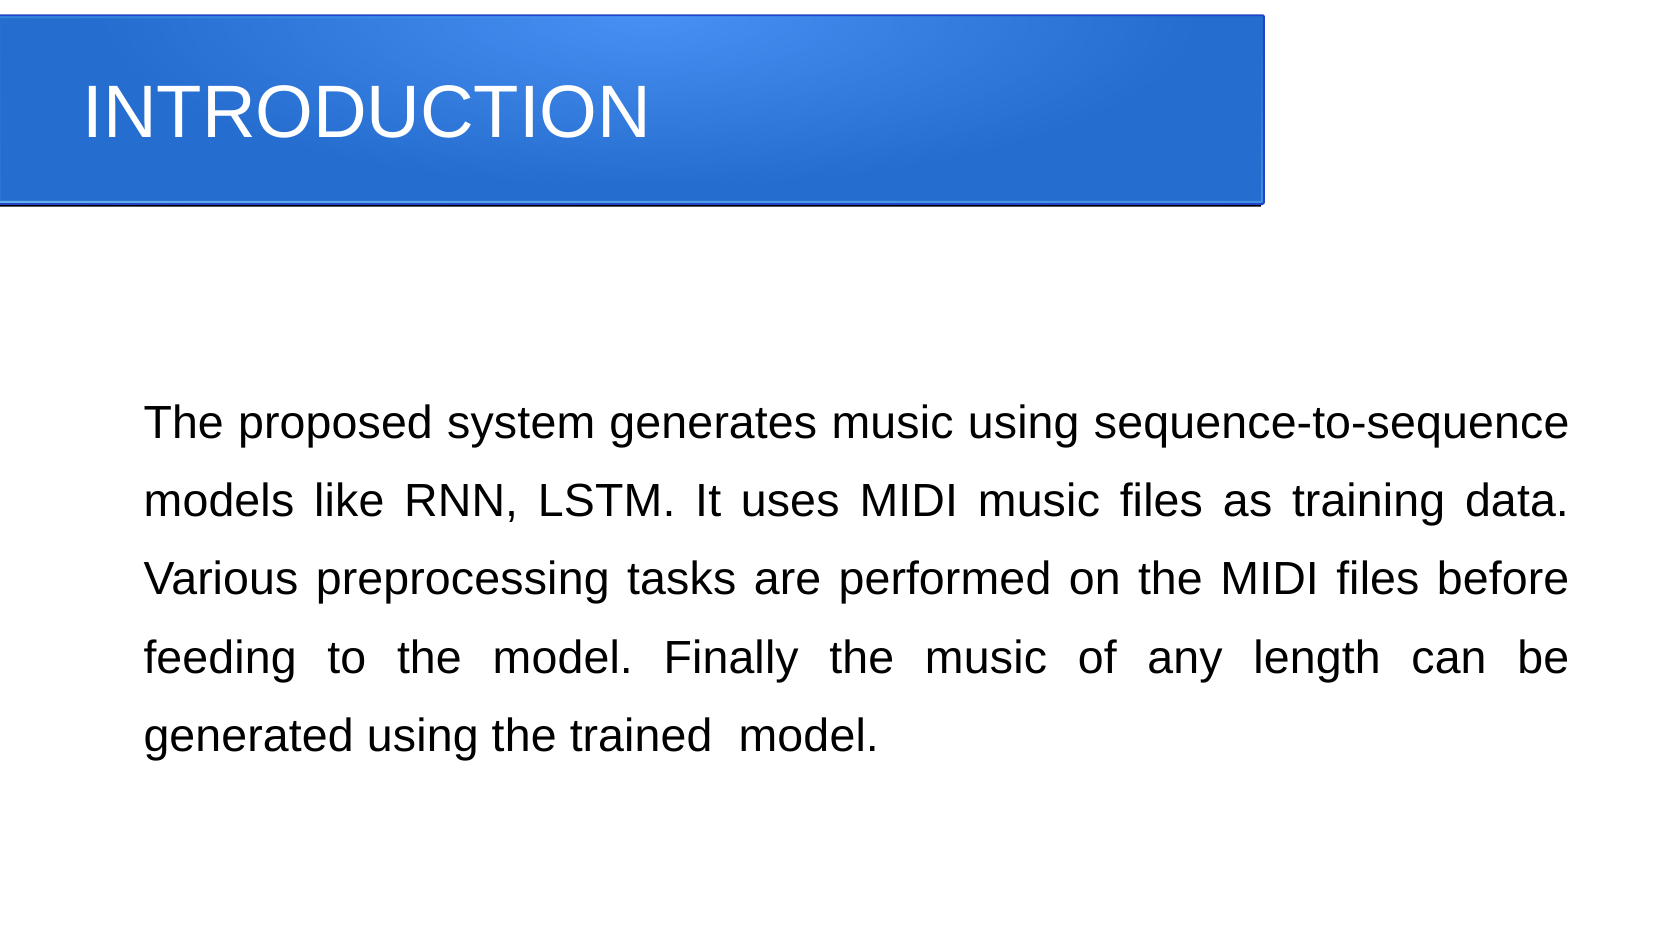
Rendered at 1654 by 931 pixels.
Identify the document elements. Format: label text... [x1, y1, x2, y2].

list The proposed system generates music using sequence-to-sequence models like RNN, LSTM. It uses MIDI music files as training data. Various preprocessing tasks are performed on the MIDI files before feeding to the model. Finally the music of any length can be generated using the trained model. [82, 224, 1571, 764]
title INTRODUCTION [82, 35, 1235, 189]
